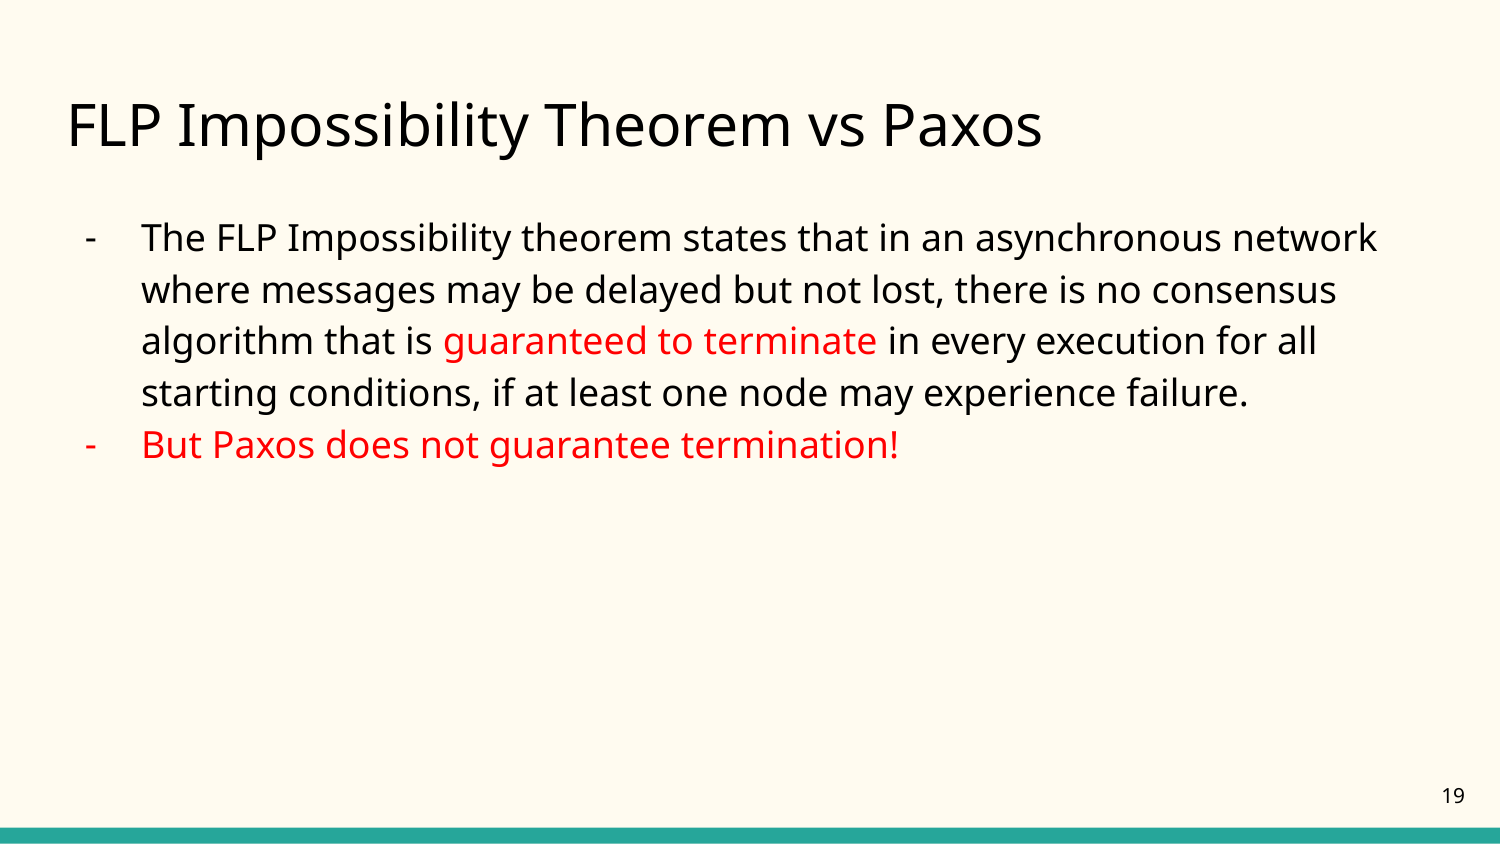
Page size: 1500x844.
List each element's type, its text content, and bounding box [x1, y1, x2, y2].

slide_number <number> [1389, 764, 1480, 830]
title FLP Impossibility Theorem vs Paxos [51, 72, 1449, 174]
list The FLP Impossibility theorem states that in an asynchronous network where messages may be delayed but not lost, there is no consensus algorithm that is guaranteed to terminate in every execution for all starting conditions, if at least one node may experience failure. But Paxos does not guarantee termination! [51, 192, 1449, 750]
